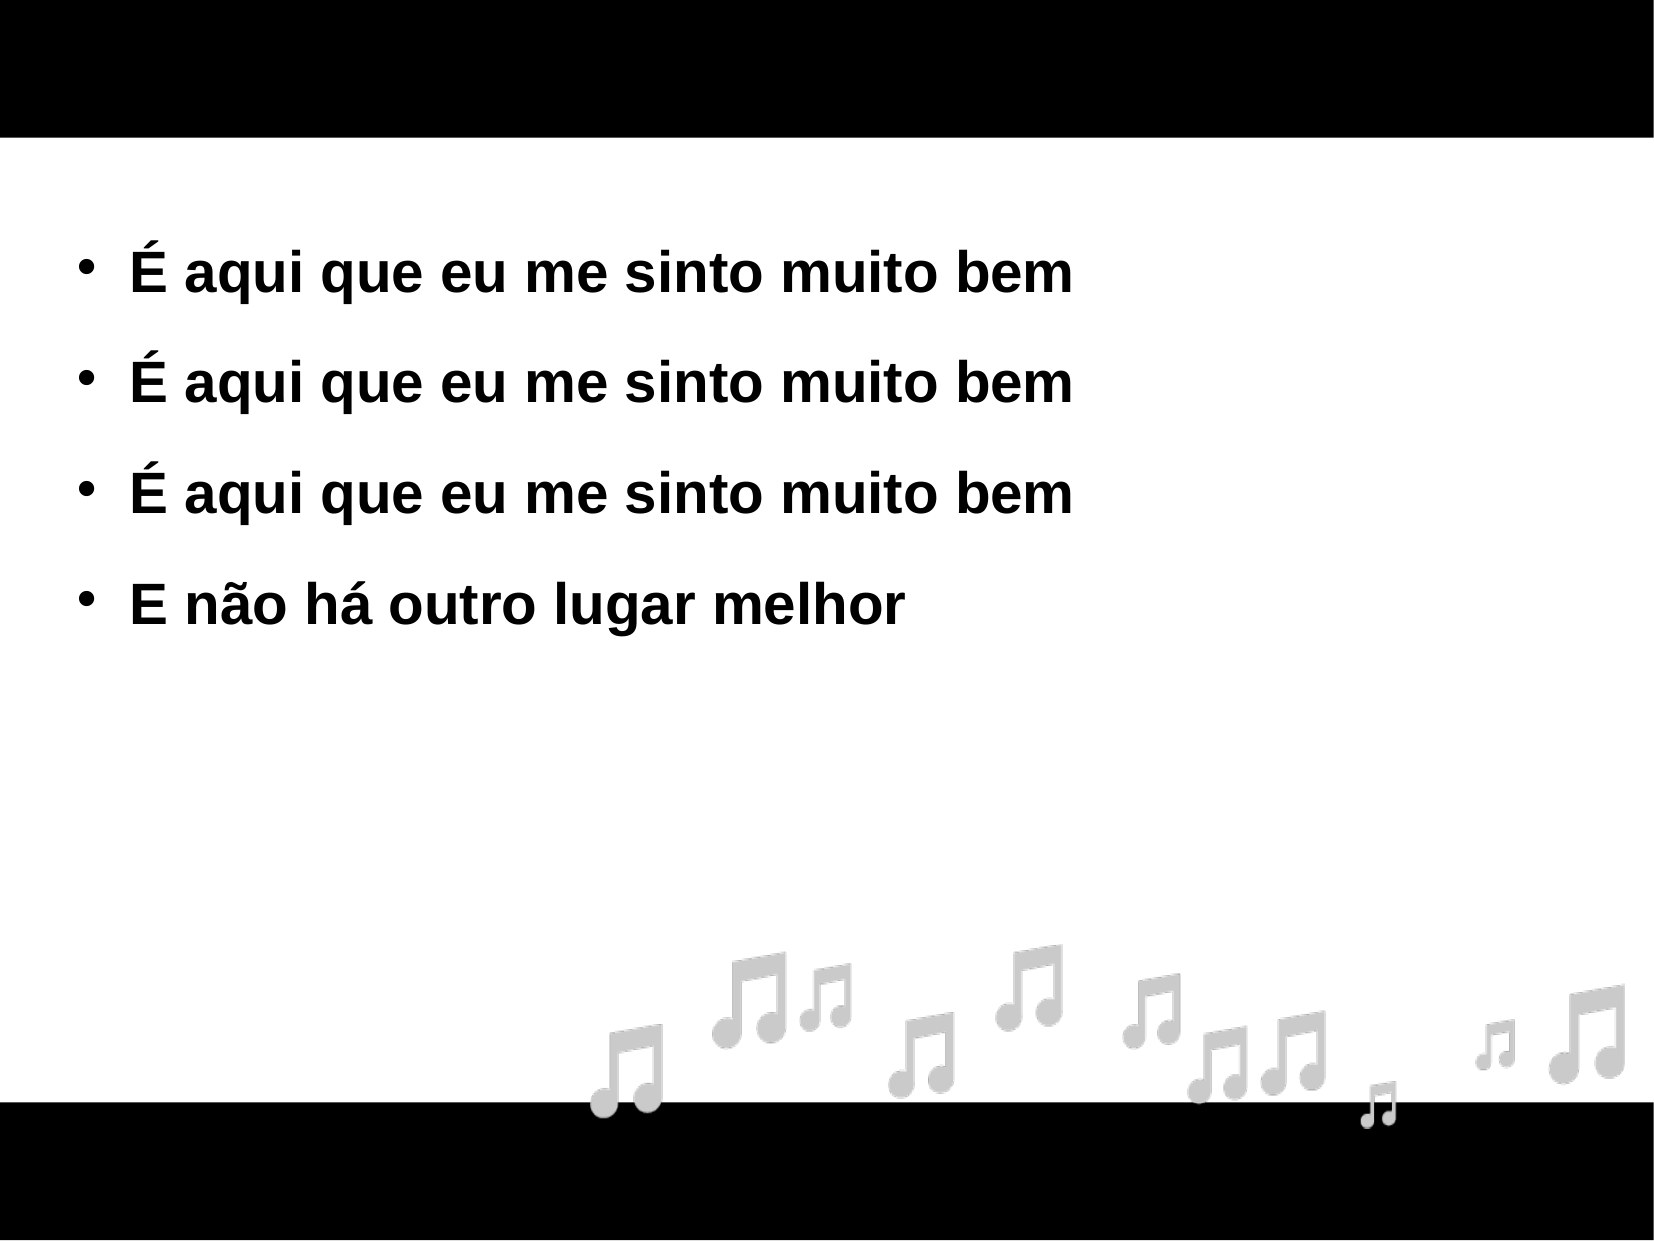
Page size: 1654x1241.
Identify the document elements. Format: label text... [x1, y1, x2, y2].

list É aqui que eu me sinto muito bem É aqui que eu me sinto muito bem É aqui que eu me sinto muito bem E não há outro lugar melhor [59, 236, 1595, 1024]
